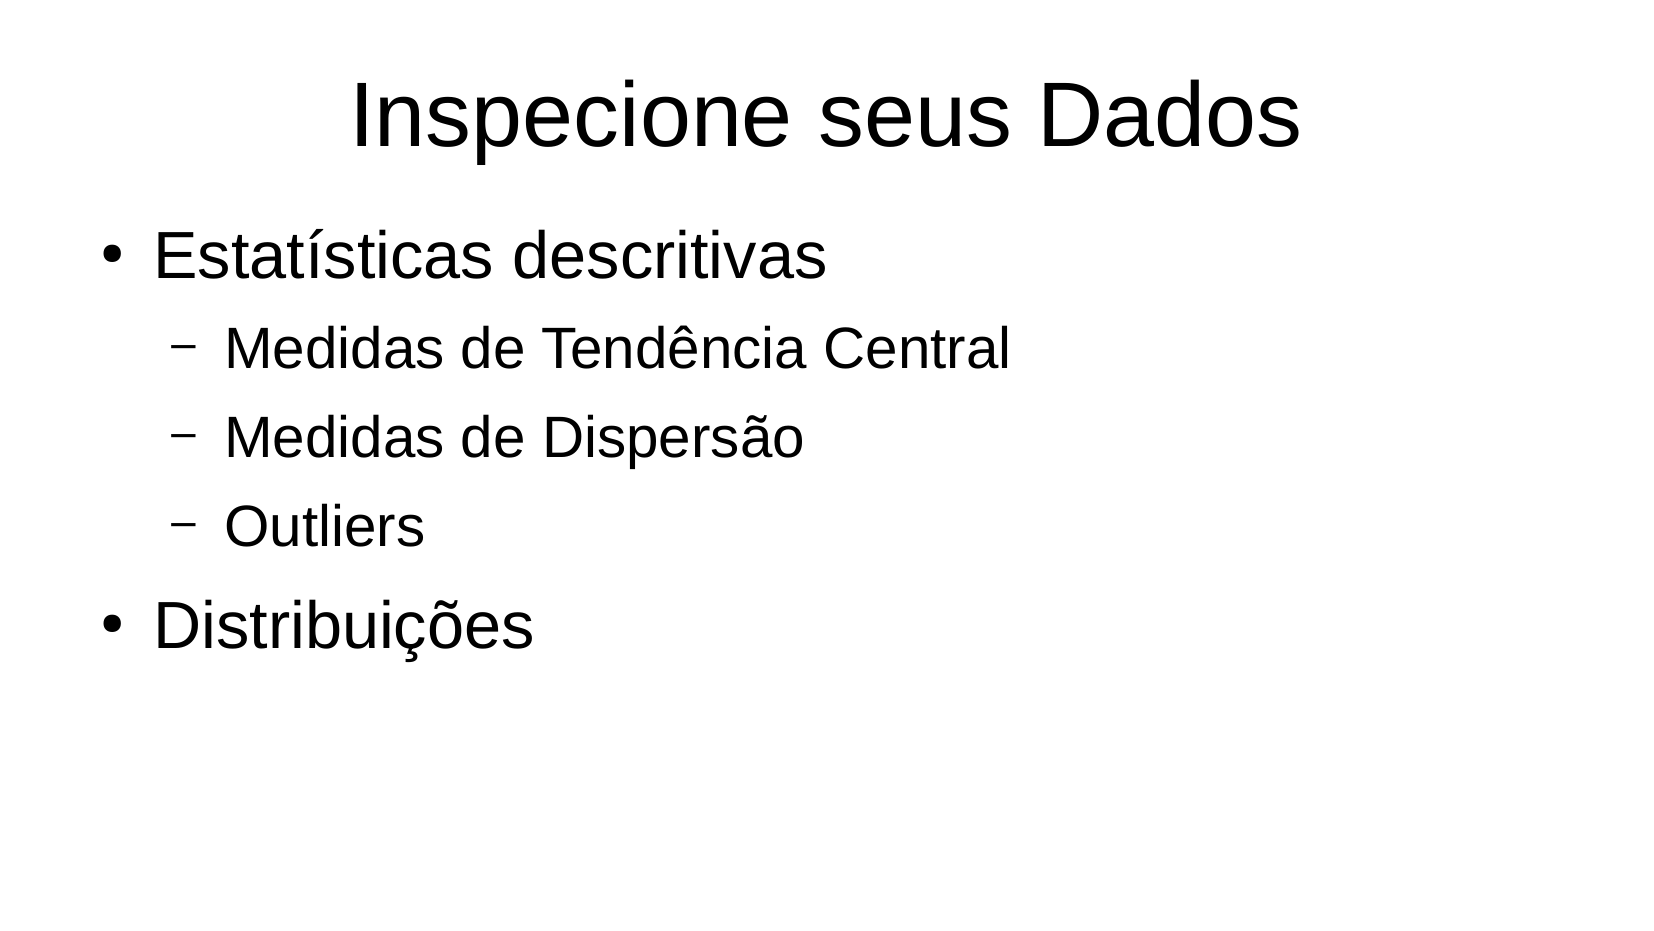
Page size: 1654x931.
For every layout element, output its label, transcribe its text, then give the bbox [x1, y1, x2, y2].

title Inspecione seus Dados [82, 37, 1571, 193]
list Estatísticas descritivas Medidas de Tendência Central Medidas de Dispersão Outliers Distribuições [82, 217, 1571, 758]
